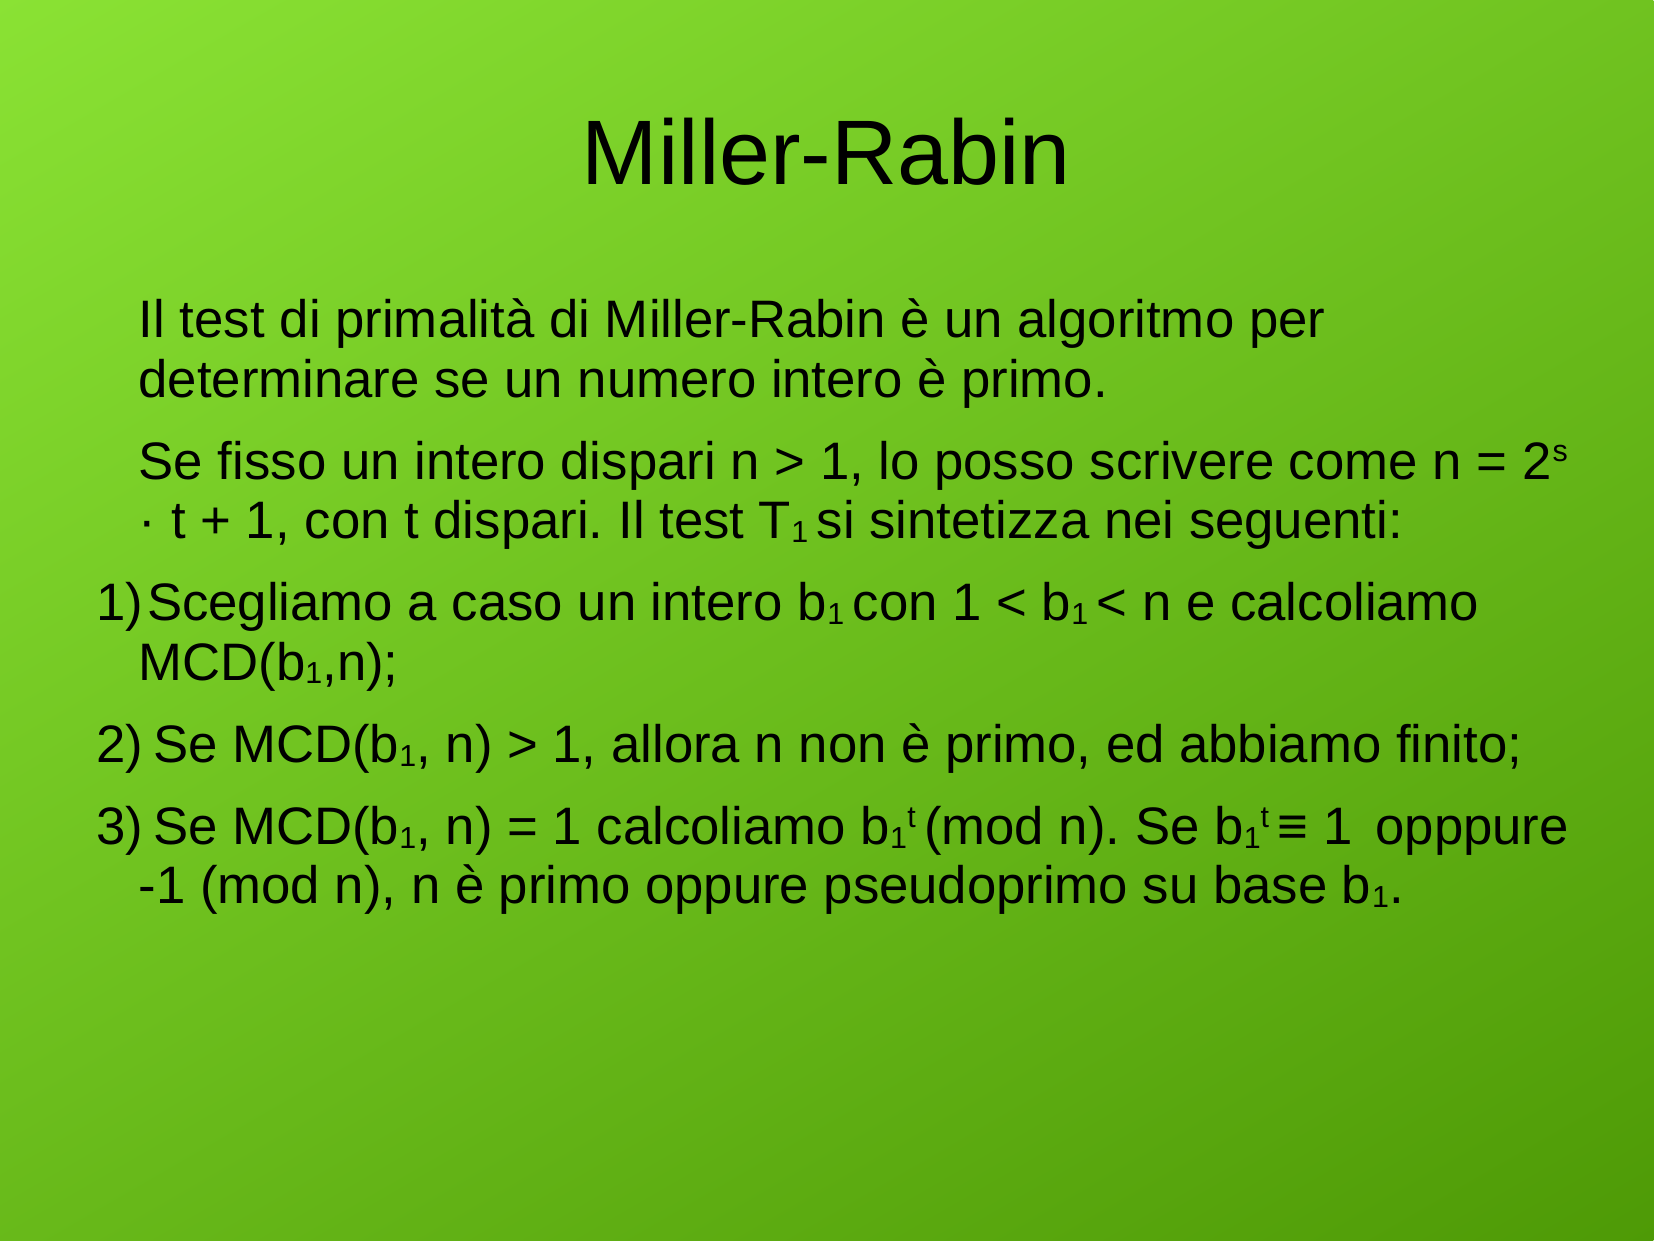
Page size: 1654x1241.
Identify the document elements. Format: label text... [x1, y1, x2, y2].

title Miller-Rabin [82, 49, 1571, 257]
list Il test di primalità di Miller-Rabin è un algoritmo per determinare se un numero intero è primo. Se fisso un intero dispari n > 1, lo posso scrivere come n = 2s · t + 1, con t dispari. Il test T1 si sintetizza nei seguenti: Scegliamo a caso un intero b1 con 1 < b1 < n e calcoliamo MCD(b1,n); Se MCD(b1, n) > 1, allora n non è primo, ed abbiamo finito; Se MCD(b1, n) = 1 calcoliamo b1t (mod n). Se b1t ≡ 1 opppure -1 (mod n), n è primo oppure pseudoprimo su base b1. [82, 290, 1571, 1010]
